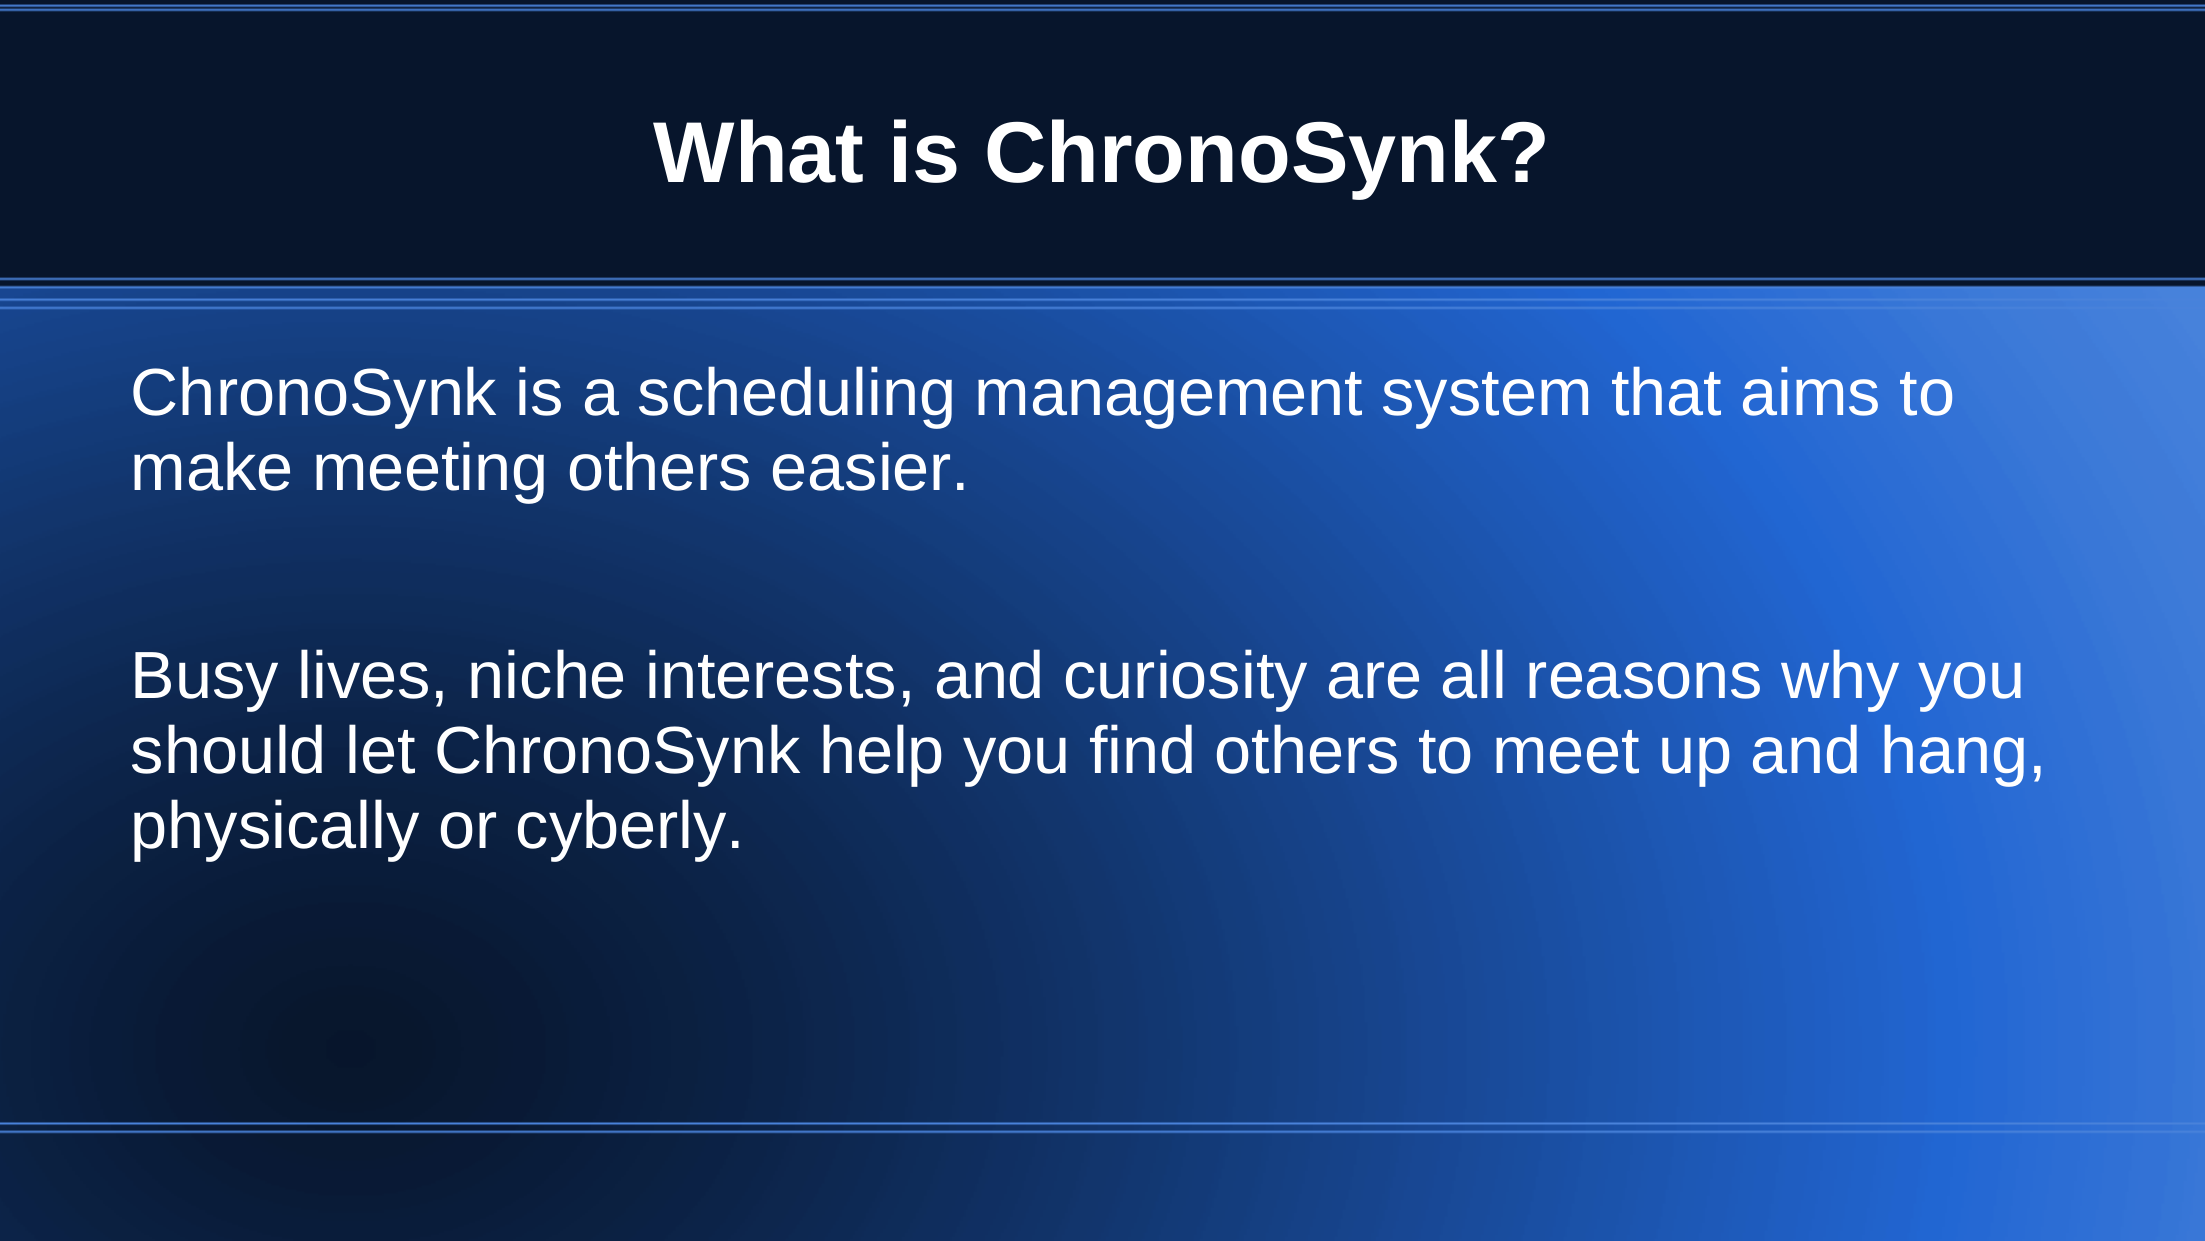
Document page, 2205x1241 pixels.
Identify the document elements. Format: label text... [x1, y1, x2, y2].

list ChronoSynk is a scheduling management system that aims to make meeting others easier. Busy lives, niche interests, and curiosity are all reasons why you should let ChronoSynk help you find others to meet up and hang, physically or cyberly. [59, 355, 2095, 1129]
picture [0, 0, 2205, 1241]
title What is ChronoSynk? [110, 49, 2095, 257]
